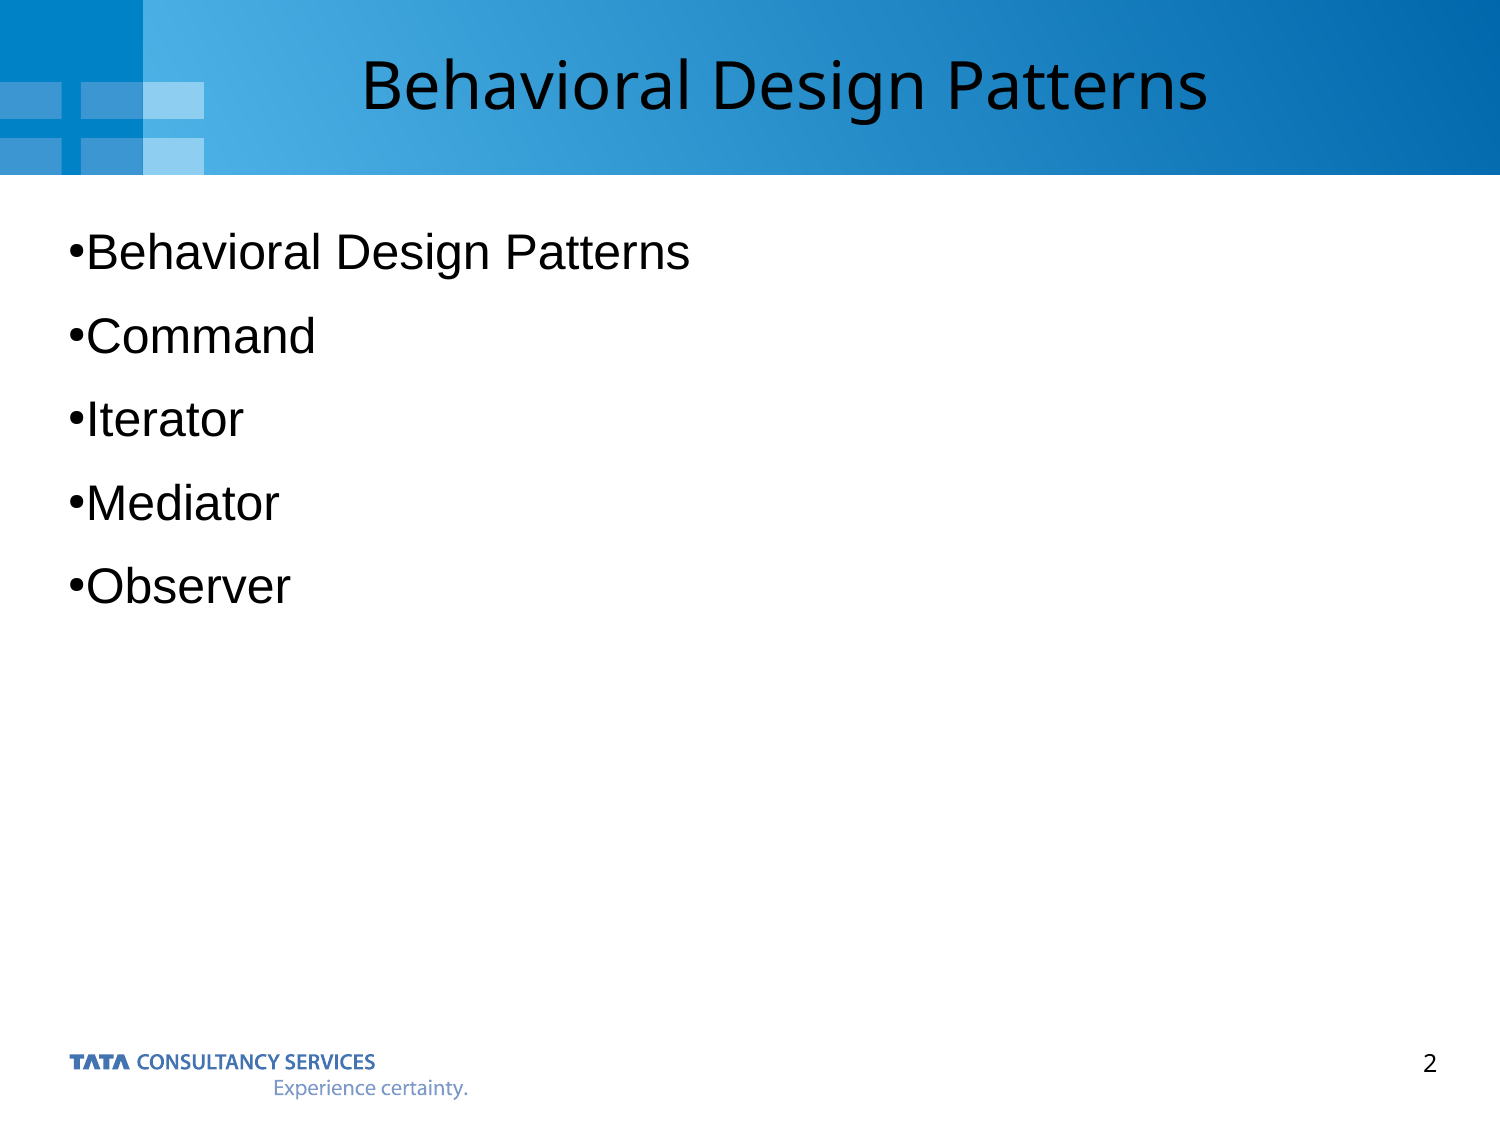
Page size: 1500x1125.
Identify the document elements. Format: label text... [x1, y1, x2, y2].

text_box Behavioral Design Patterns Command Iterator Mediator Observer [35, 188, 1465, 1040]
text_box Behavioral Design Patterns [224, 11, 1347, 154]
